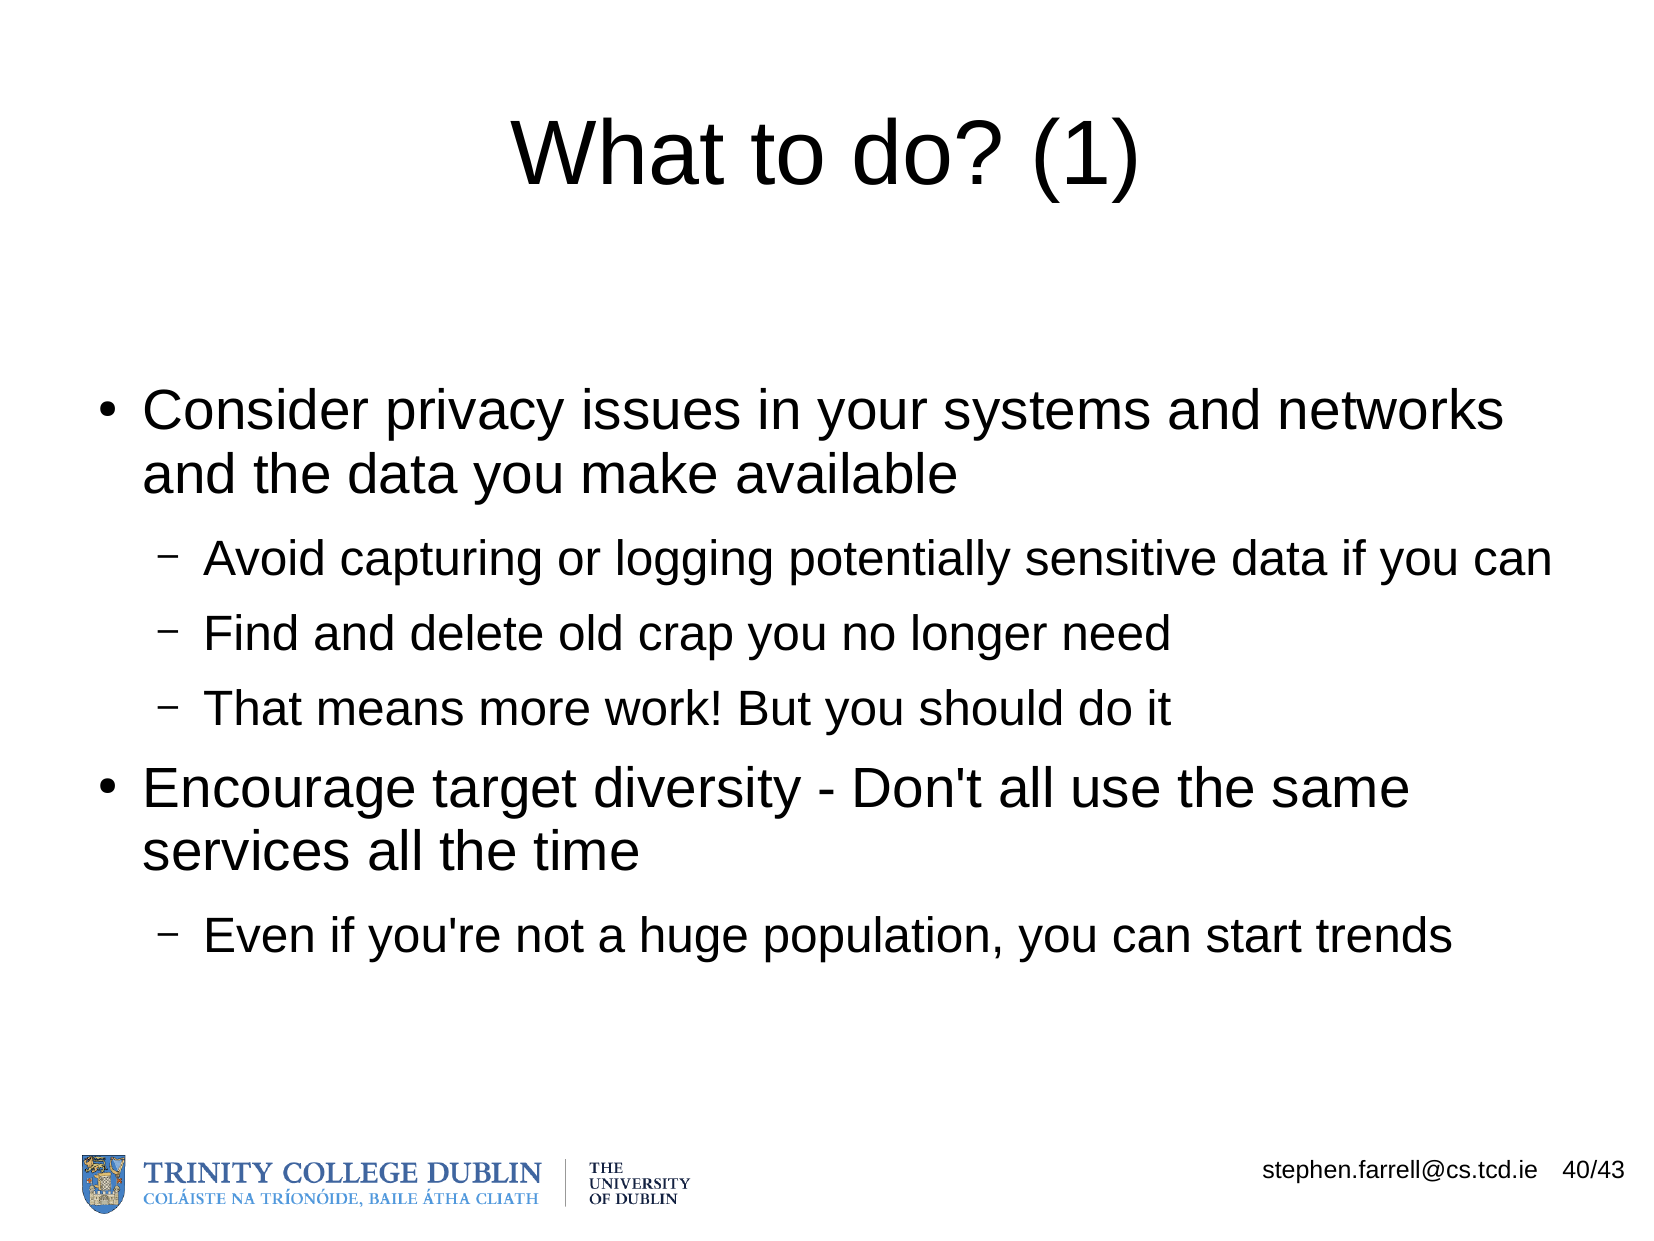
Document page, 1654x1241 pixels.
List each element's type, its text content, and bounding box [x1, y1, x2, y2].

list Consider privacy issues in your systems and networks and the data you make available Avoid capturing or logging potentially sensitive data if you can Find and delete old crap you no longer need That means more work! But you should do it Encourage target diversity - Don't all use the same services all the time Even if you're not a huge population, you can start trends [82, 290, 1571, 1010]
title What to do? (1) [82, 49, 1571, 257]
picture [82, 1155, 694, 1214]
